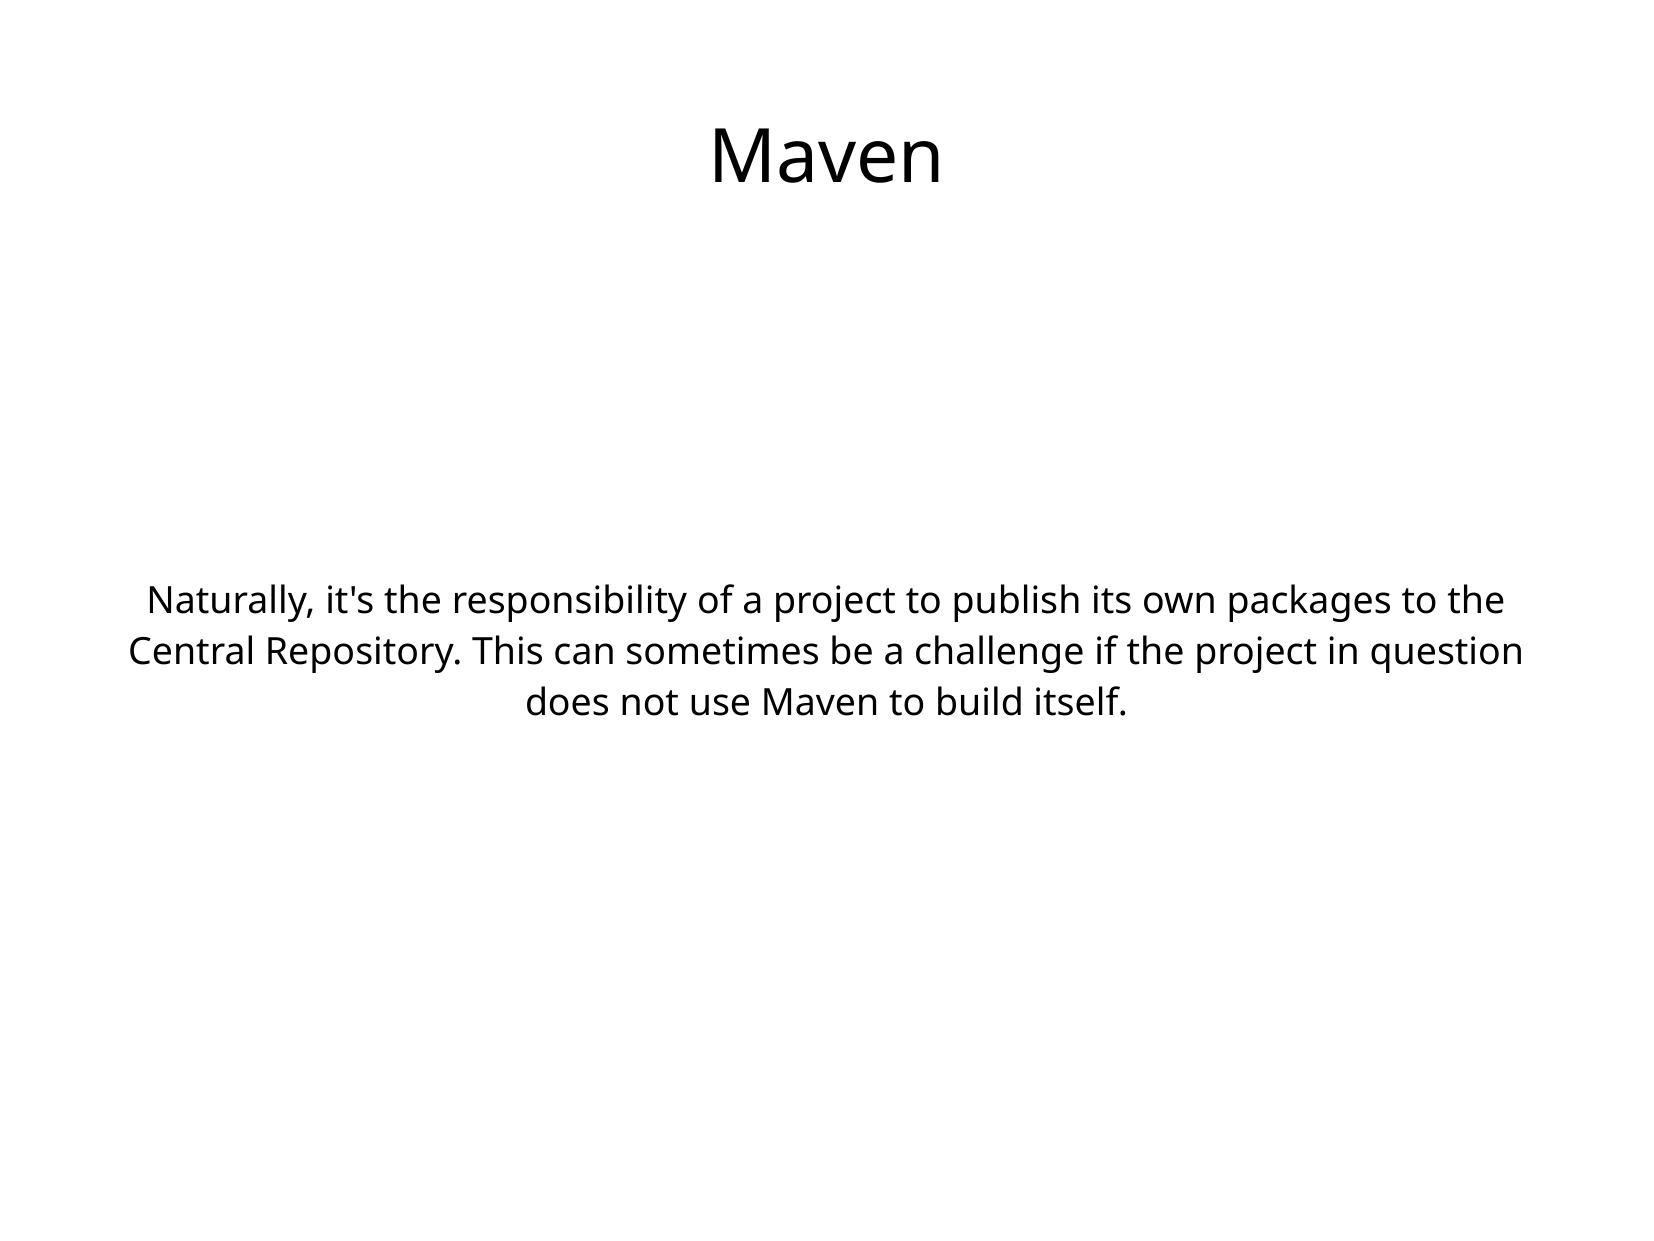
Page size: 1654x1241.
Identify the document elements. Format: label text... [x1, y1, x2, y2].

title Maven [82, 49, 1571, 257]
subtitle Naturally, it's the responsibility of a project to publish its own packages to the Central Repository. This can sometimes be a challenge if the project in question does not use Maven to build itself. [82, 290, 1571, 1010]
